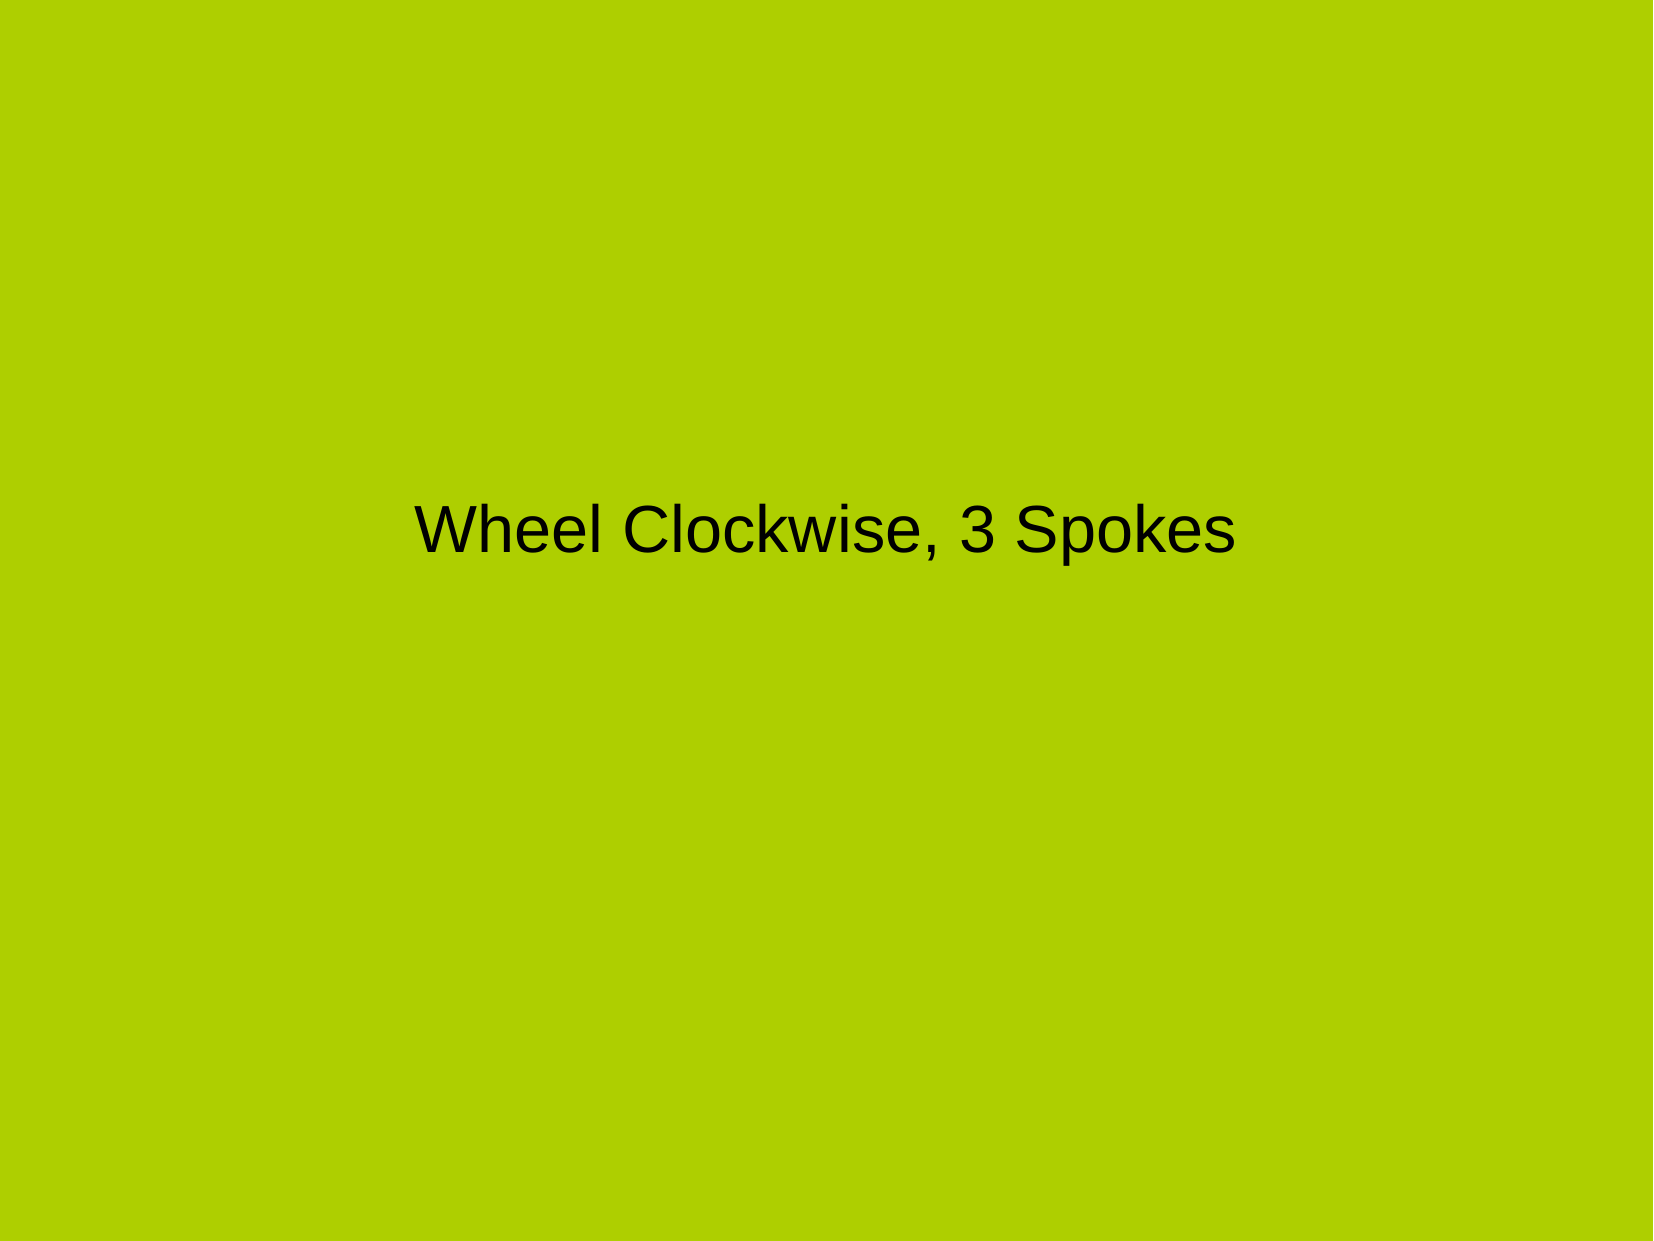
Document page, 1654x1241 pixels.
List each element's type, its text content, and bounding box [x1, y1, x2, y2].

subtitle Wheel Clockwise, 3 Spokes [82, 49, 1571, 1010]
